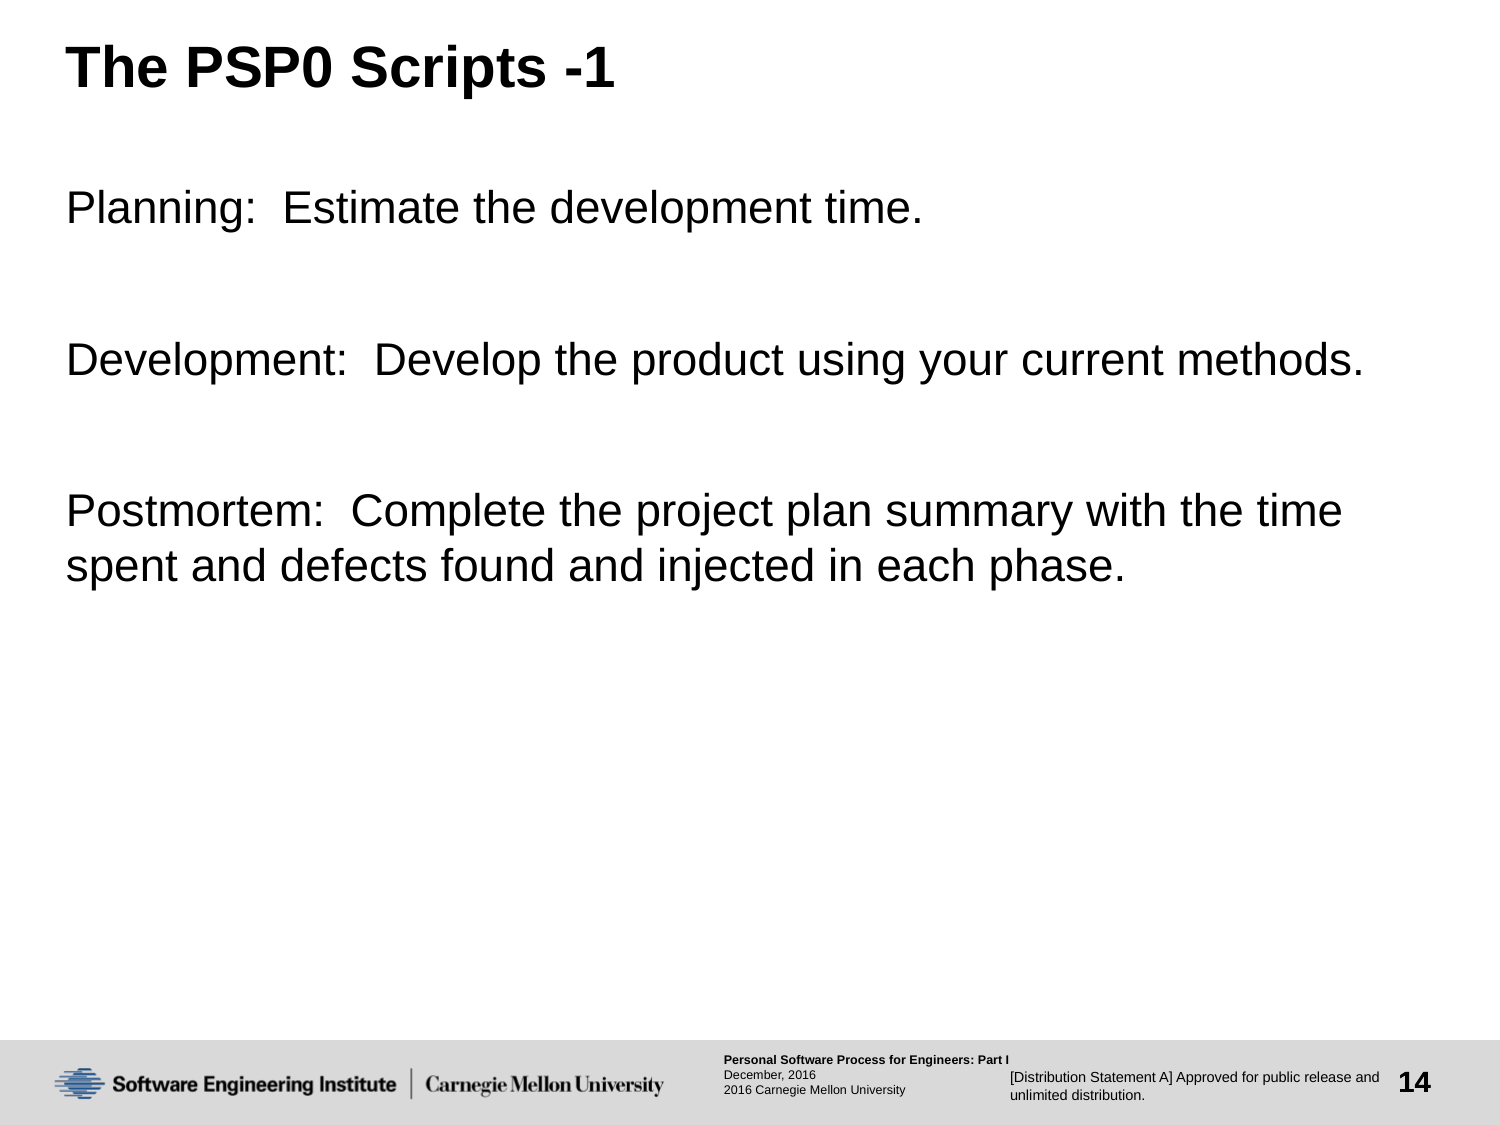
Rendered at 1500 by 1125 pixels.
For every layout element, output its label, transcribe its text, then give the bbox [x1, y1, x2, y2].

title The PSP0 Scripts -1 [65, 37, 1313, 148]
list Planning: Estimate the development time. Development: Develop the product using your current methods. Postmortem: Complete the project plan summary with the time spent and defects found and injected in each phase. [65, 177, 1431, 1000]
picture [46, 1061, 673, 1104]
